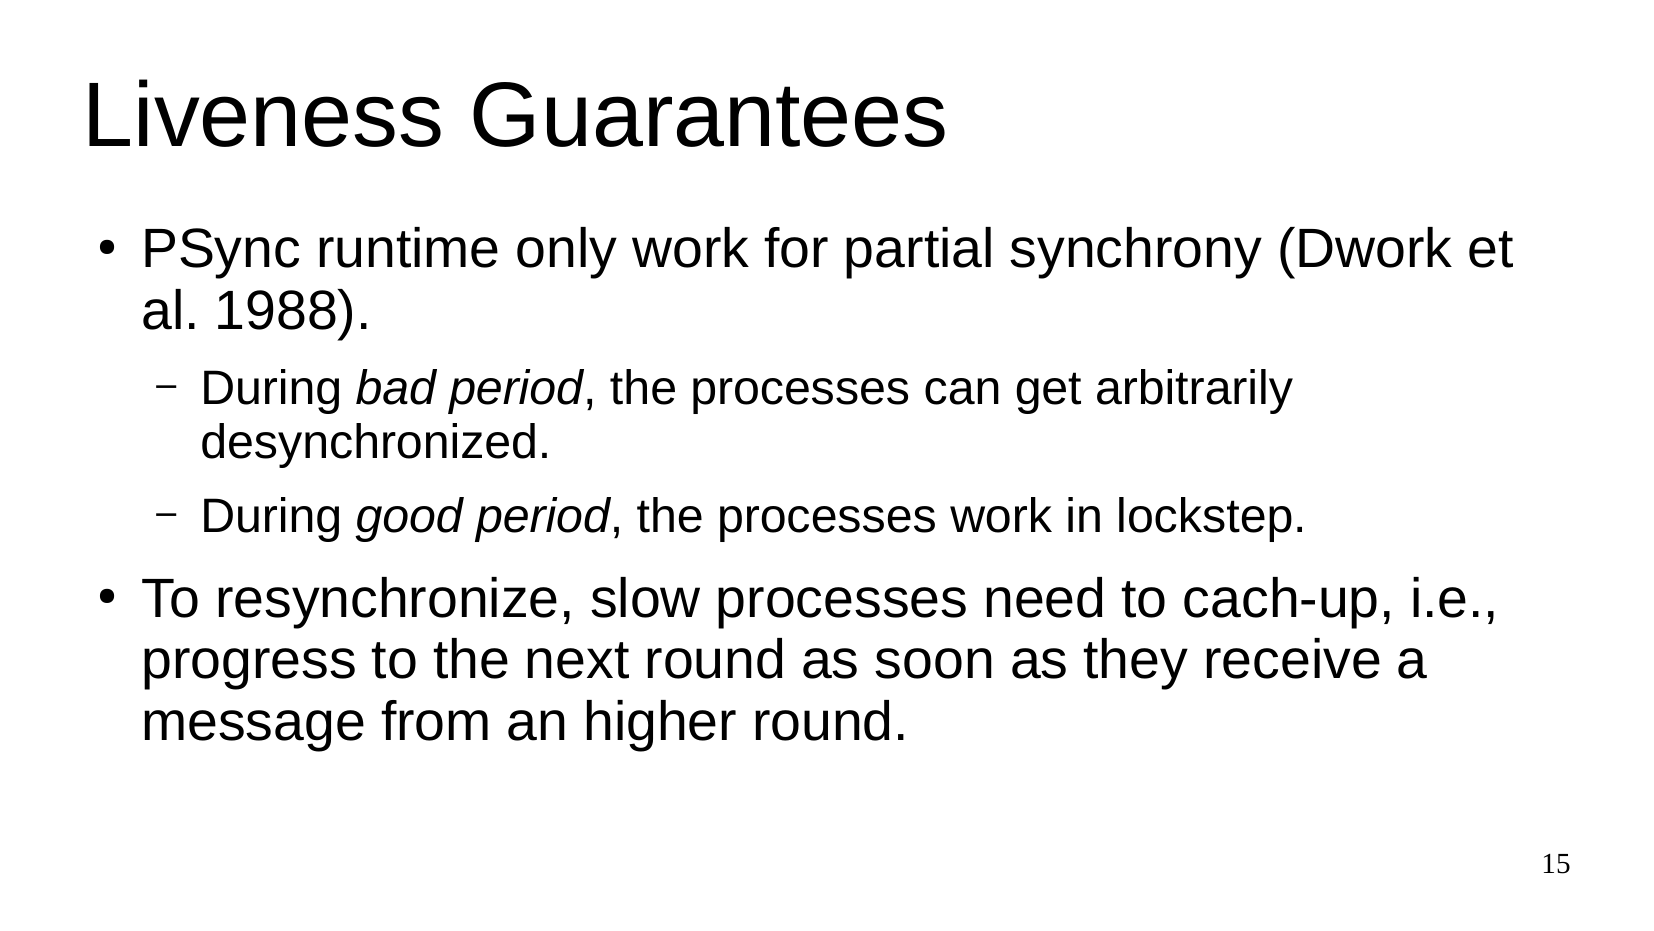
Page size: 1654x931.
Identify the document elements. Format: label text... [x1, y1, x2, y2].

list PSync runtime only work for partial synchrony (Dwork et al. 1988). During bad period, the processes can get arbitrarily desynchronized. During good period, the processes work in lockstep. To resynchronize, slow processes need to cach-up, i.e., progress to the next round as soon as they receive a message from an higher round. [82, 217, 1571, 758]
title Liveness Guarantees [82, 37, 1571, 193]
